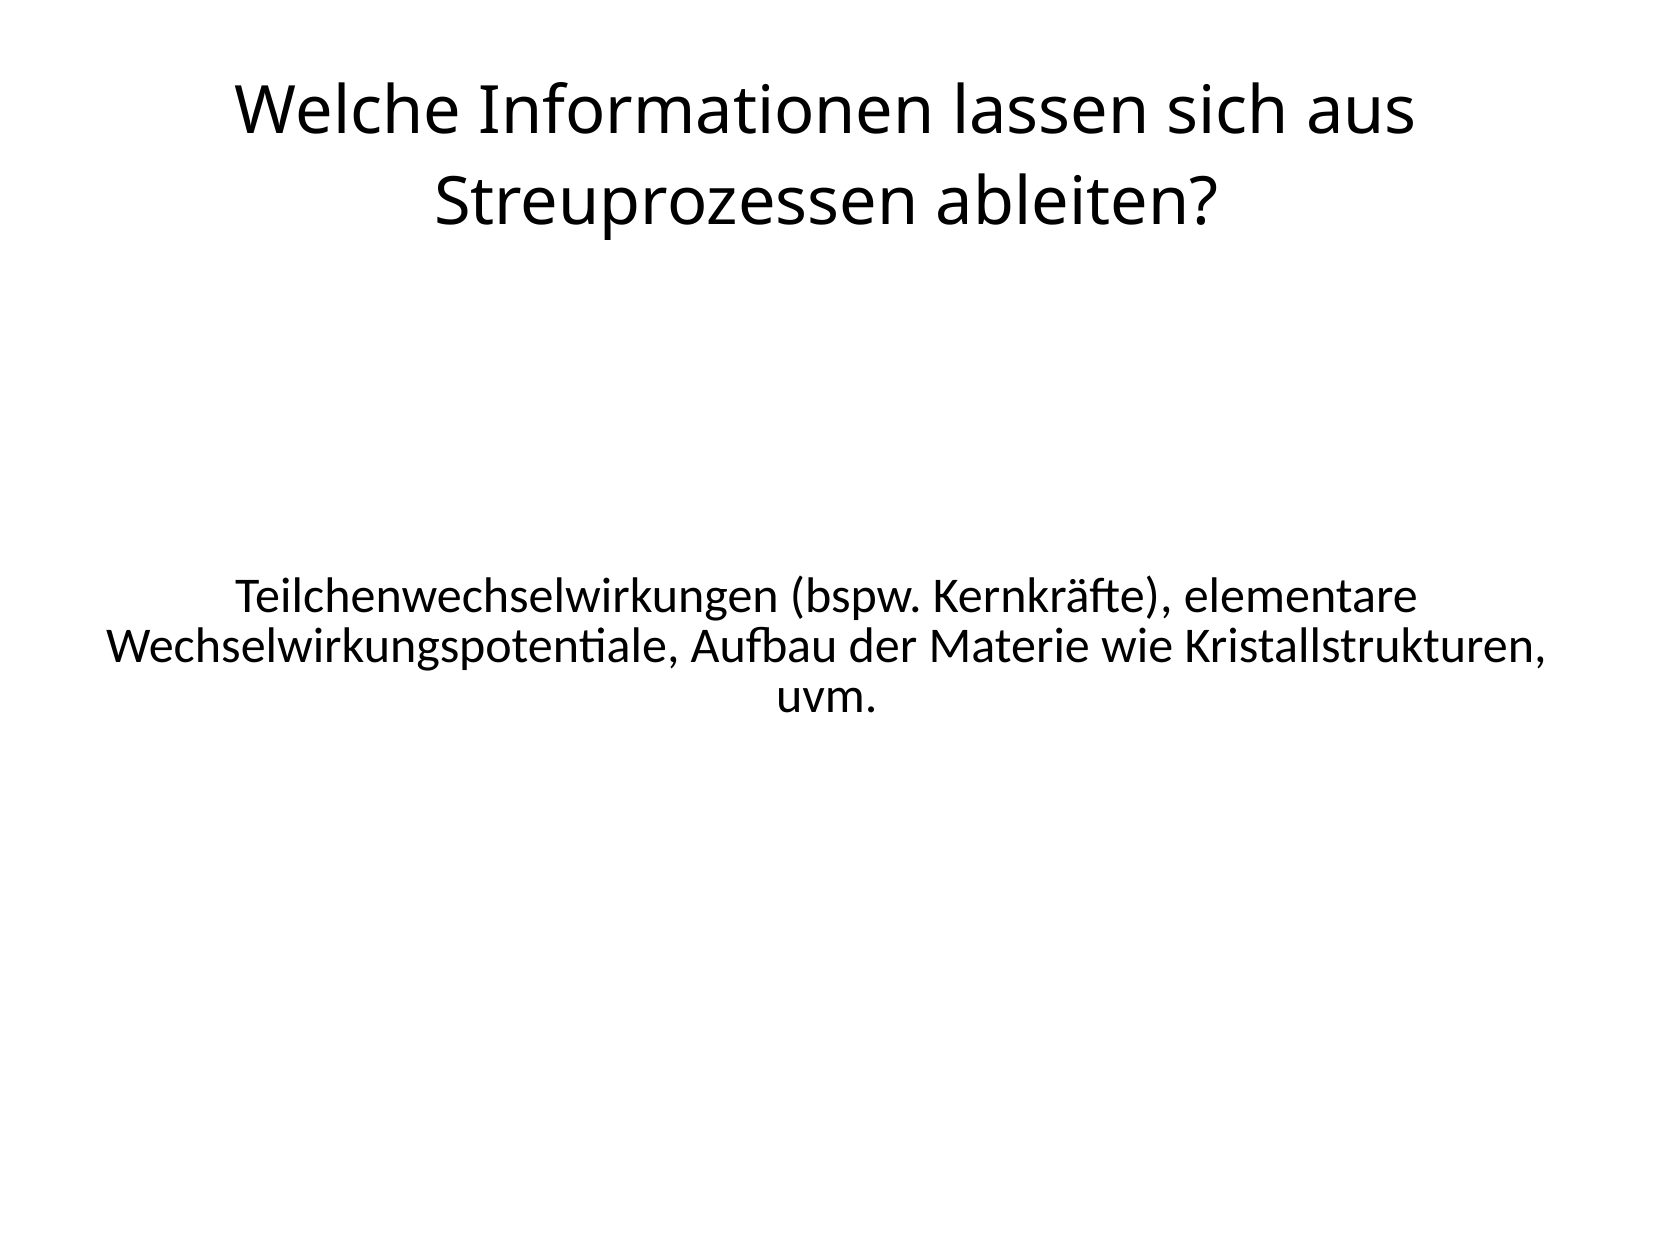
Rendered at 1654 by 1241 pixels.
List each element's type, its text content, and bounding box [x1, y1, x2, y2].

title Welche Informationen lassen sich aus Streuprozessen ableiten? [82, 49, 1571, 257]
subtitle Teilchenwechselwirkungen (bspw. Kernkräfte), elementare Wechselwirkungspotentiale, Aufbau der Materie wie Kristallstrukturen, uvm. [82, 290, 1571, 1010]
